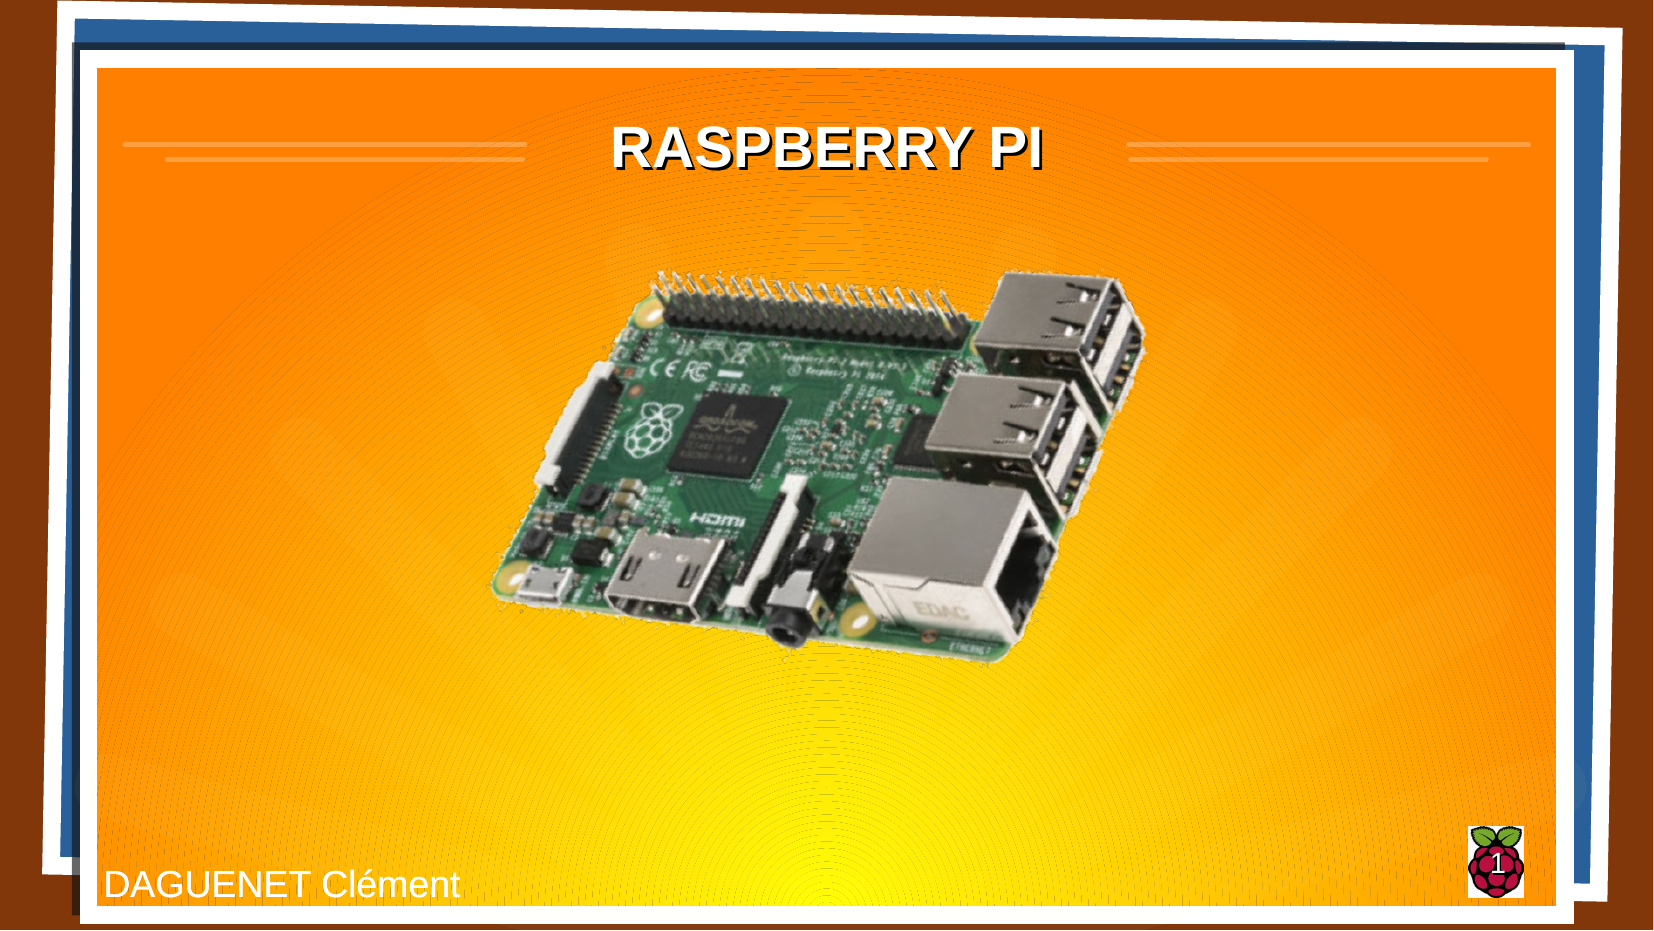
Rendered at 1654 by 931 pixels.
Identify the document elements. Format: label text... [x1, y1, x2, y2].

picture [1468, 826, 1524, 898]
picture [376, 43, 1277, 887]
text_box DAGUENET Clément [88, 856, 476, 914]
title RASPBERRY PI [1012, 73, 1123, 222]
title RASPBERRY PI [531, 73, 944, 222]
